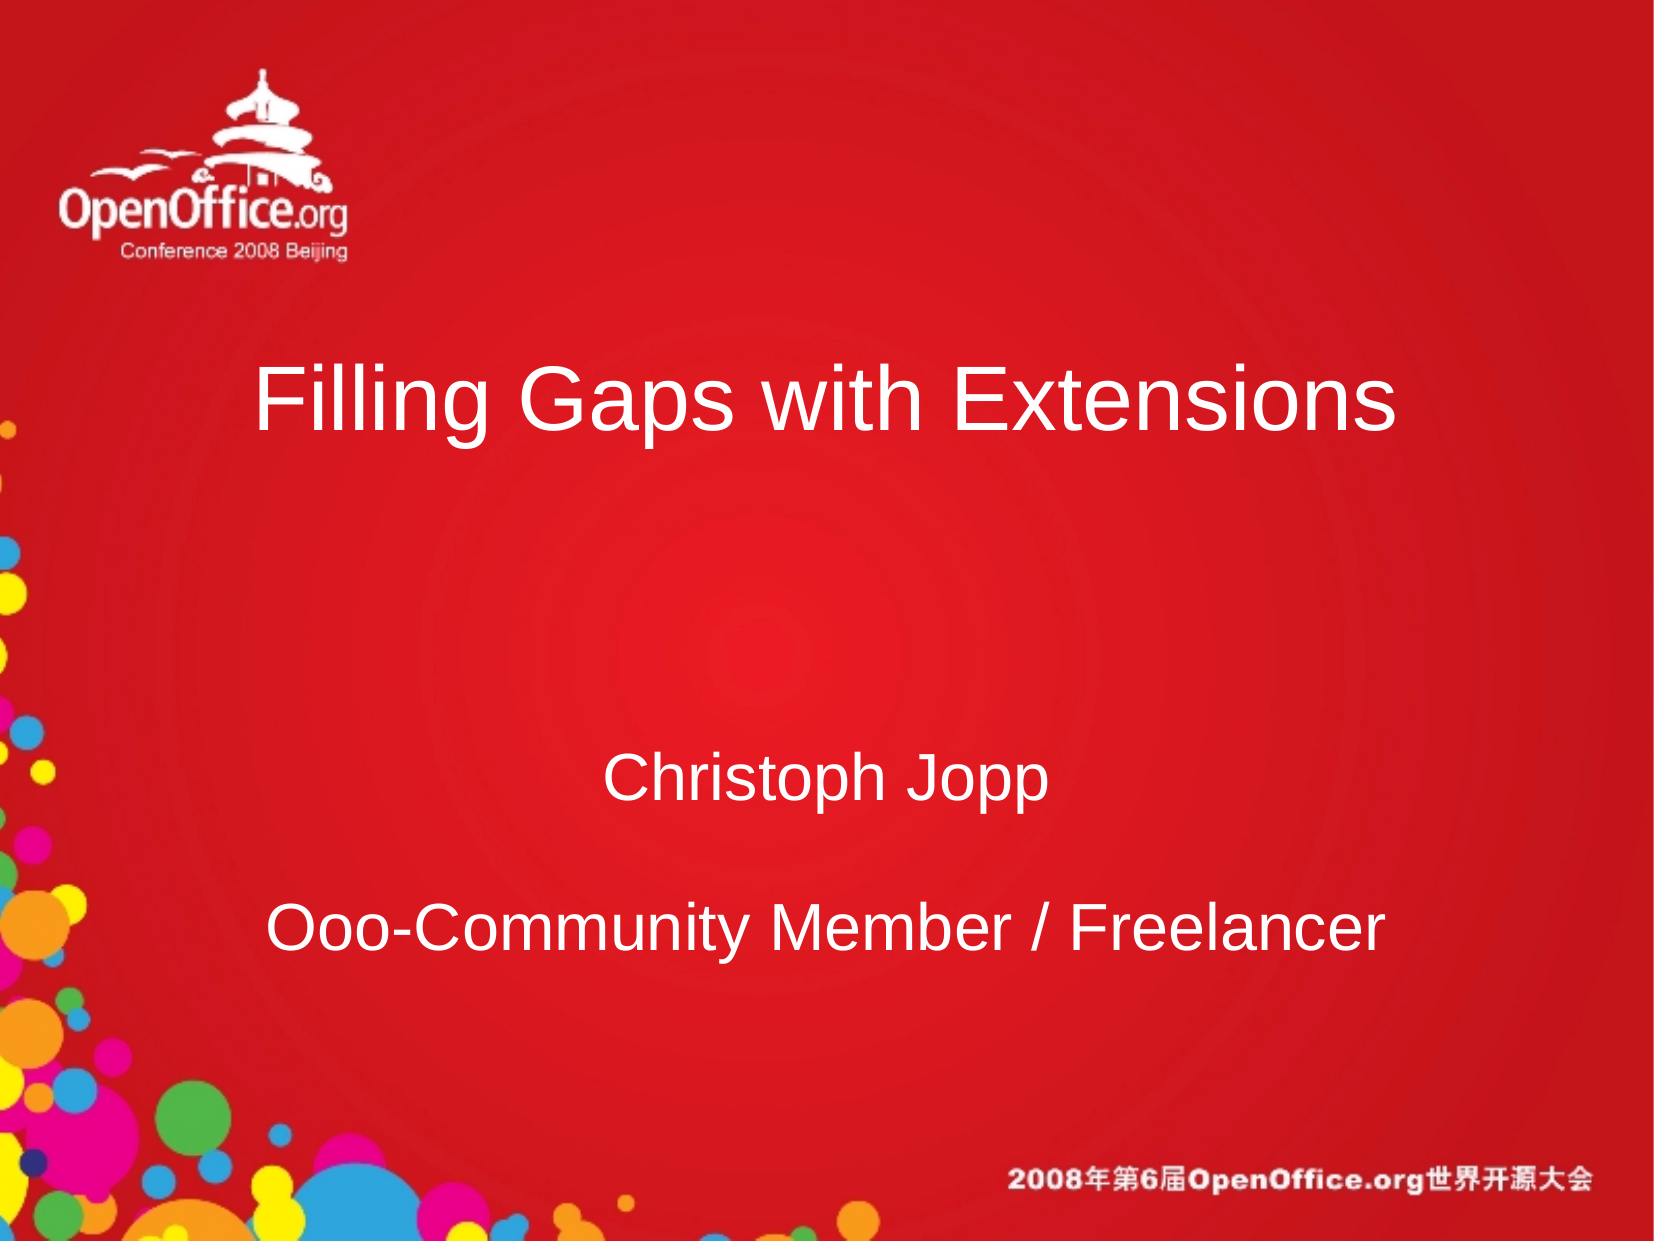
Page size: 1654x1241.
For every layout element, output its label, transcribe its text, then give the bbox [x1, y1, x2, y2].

subtitle Christoph Jopp Ooo-Community Member / Freelancer [82, 535, 1571, 1094]
title Filling Gaps with Extensions [82, 302, 1571, 495]
picture [0, 0, 1654, 1241]
